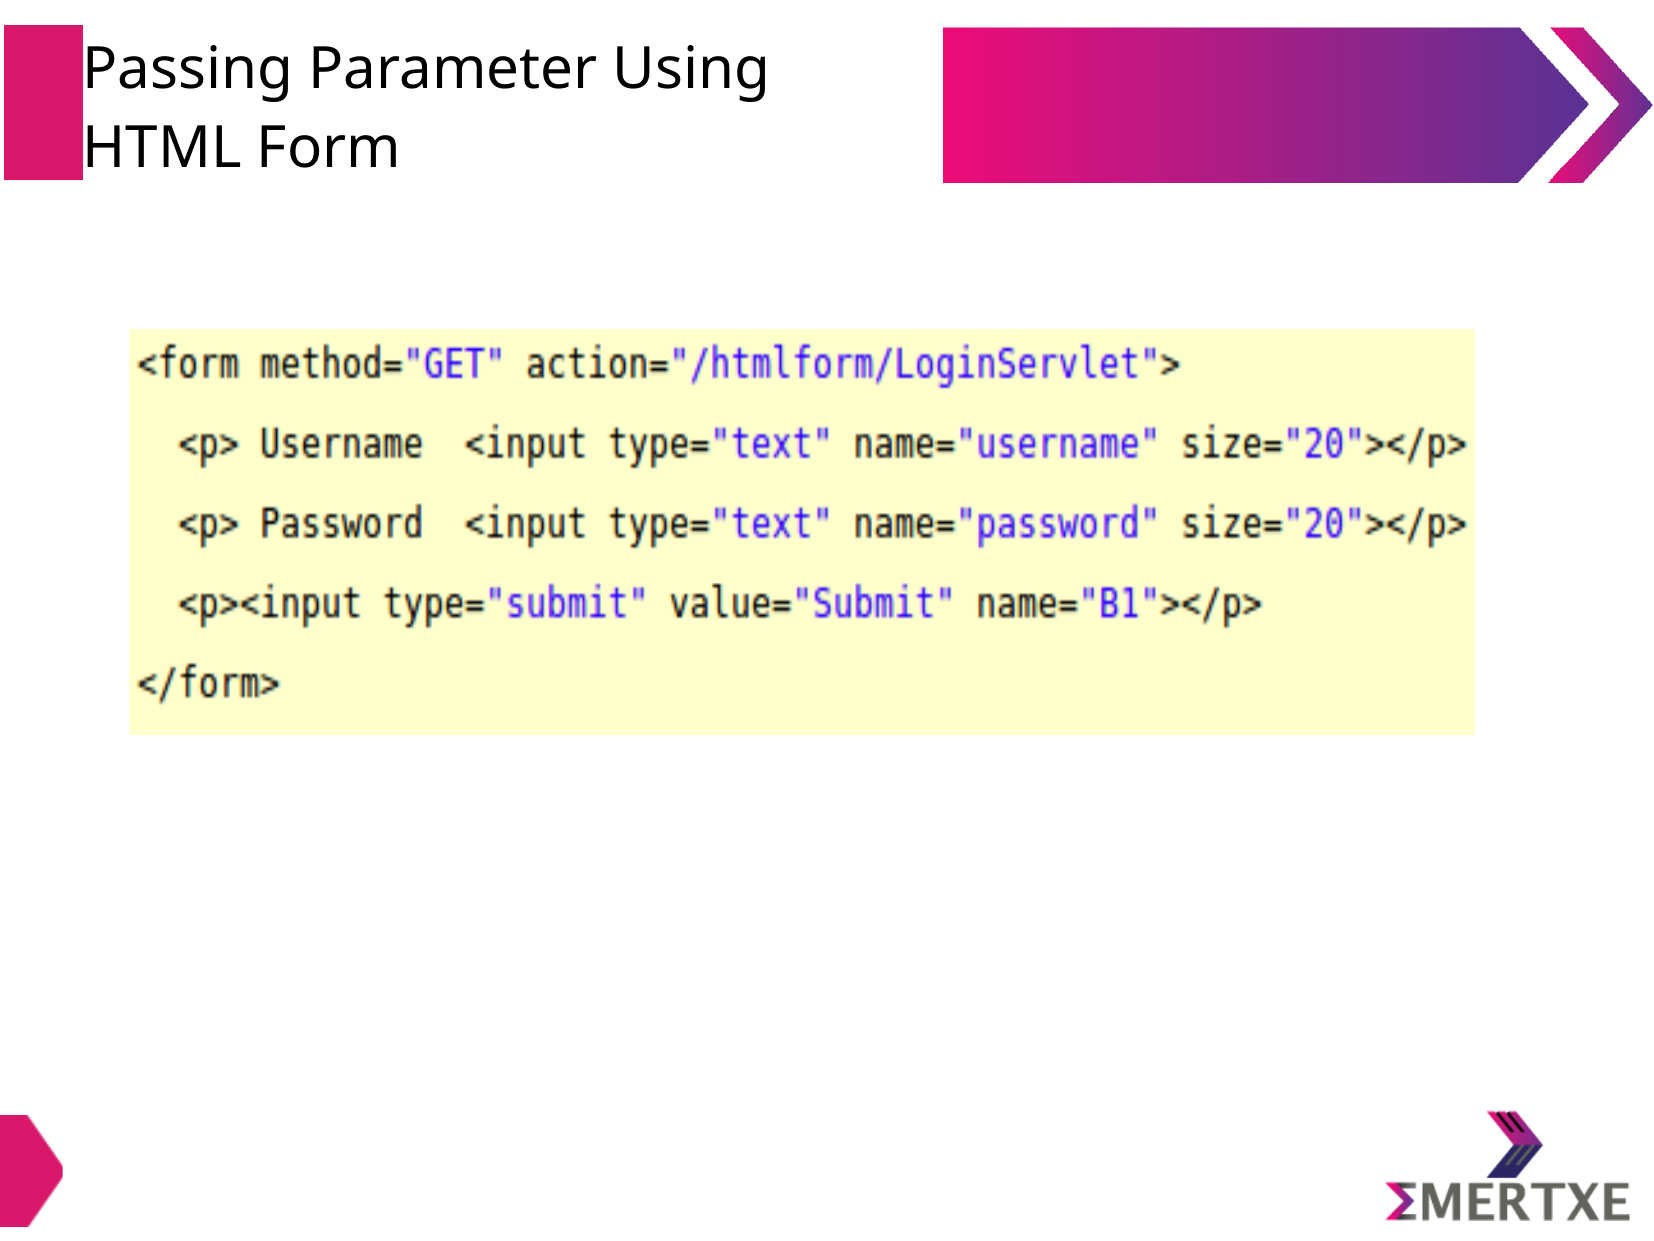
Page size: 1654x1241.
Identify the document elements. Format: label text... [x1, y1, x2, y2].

picture [1385, 1107, 1631, 1221]
picture [1571, 27, 1653, 183]
picture [120, 329, 1486, 736]
title Passing Parameter Using HTML Form [82, 2, 1571, 210]
